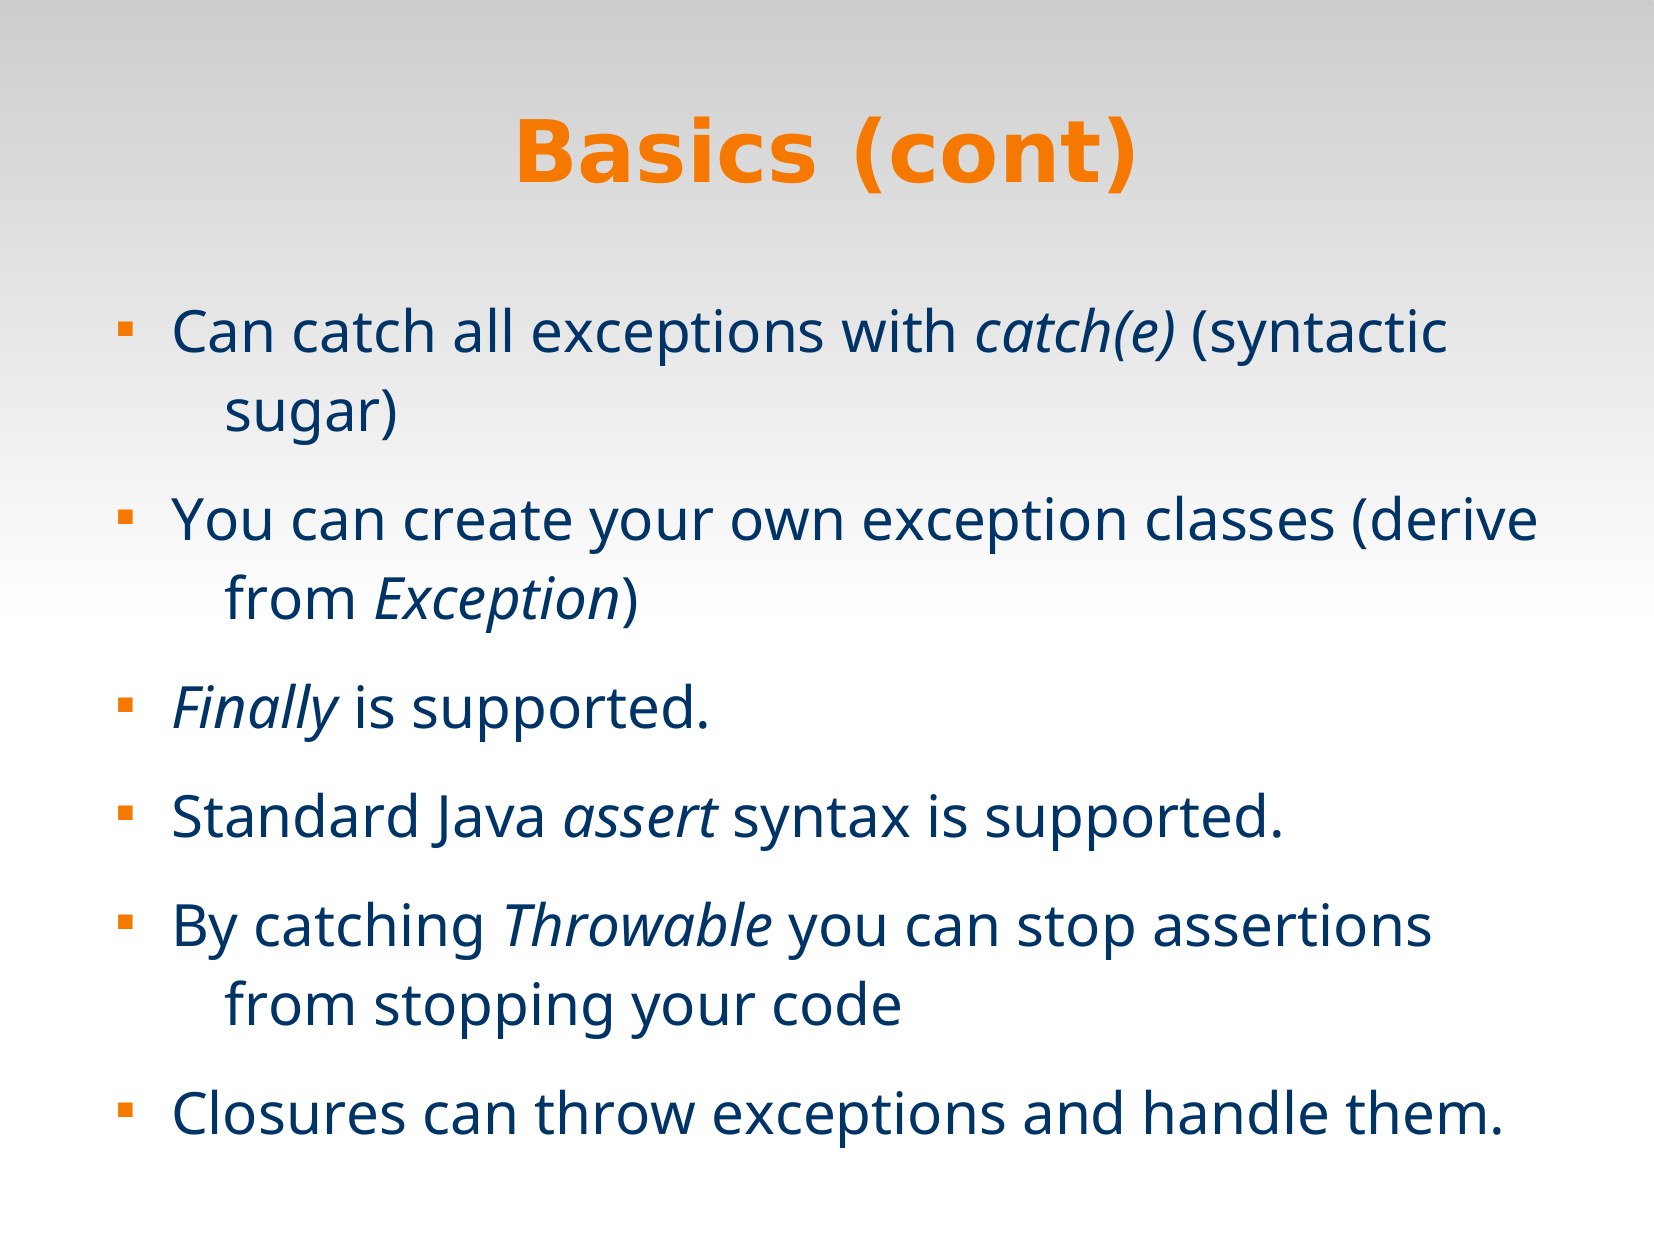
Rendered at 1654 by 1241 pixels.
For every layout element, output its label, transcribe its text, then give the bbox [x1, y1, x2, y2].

title Basics (cont) [82, 49, 1571, 257]
list Can catch all exceptions with catch(e) (syntactic sugar) You can create your own exception classes (derive from Exception) Finally is supported. Standard Java assert syntax is supported. By catching Throwable you can stop assertions from stopping your code Closures can throw exceptions and handle them. [82, 290, 1571, 1116]
